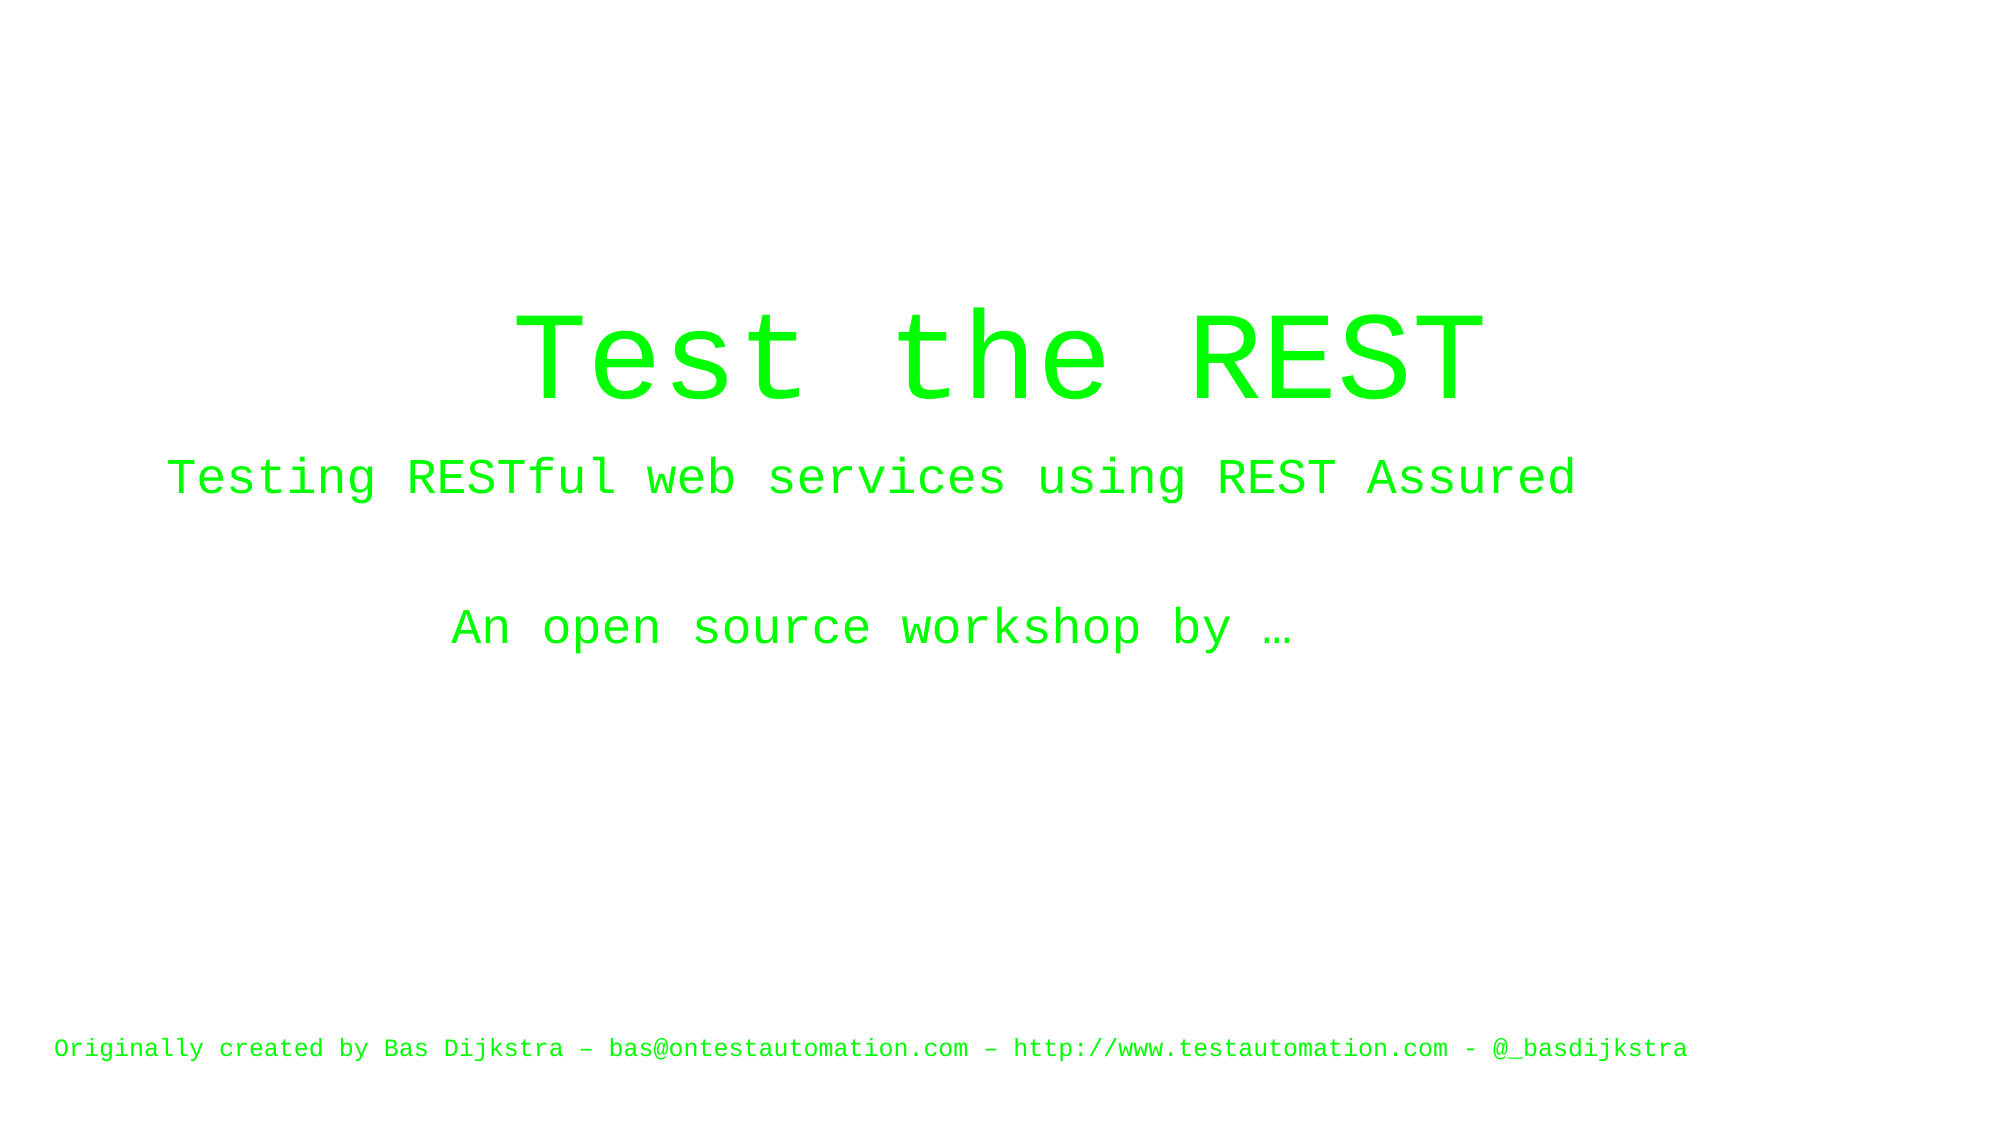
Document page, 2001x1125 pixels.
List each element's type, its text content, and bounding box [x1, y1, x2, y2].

subtitle Testing RESTful web services using REST Assured An open source workshop by … Originally created by Bas Dijkstra – bas@ontestautomation.com – http://www.testautomation.com - @_basdijkstra [39, 442, 1960, 1083]
title Test the REST [249, 41, 1750, 433]
